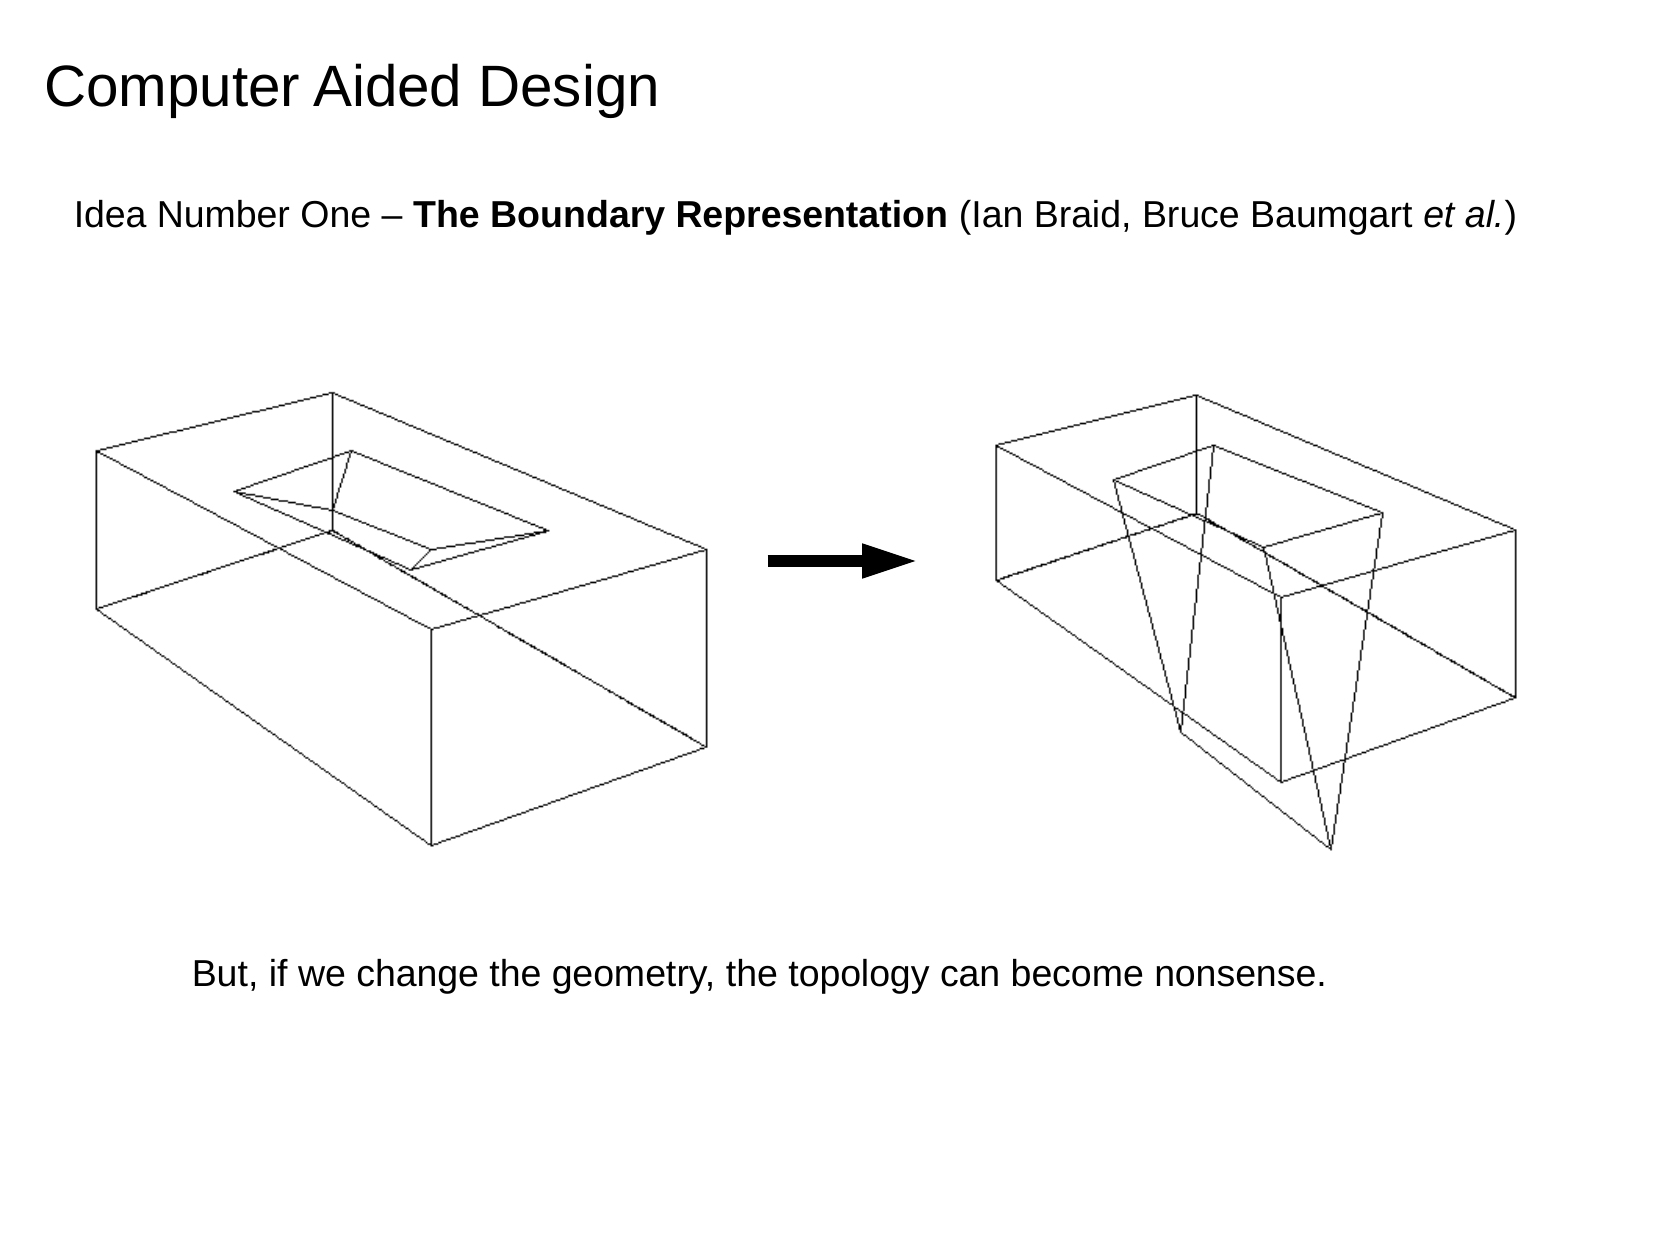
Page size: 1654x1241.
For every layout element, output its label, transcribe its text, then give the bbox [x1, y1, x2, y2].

picture [88, 383, 714, 853]
text_box But, if we change the geometry, the topology can become nonsense. [177, 944, 1477, 1007]
text_box Computer Aided Design [29, 46, 1625, 135]
text_box Idea Number One – The Boundary Representation (Ian Braid, Bruce Baumgart et al.) [59, 186, 1625, 250]
picture [944, 387, 1570, 857]
